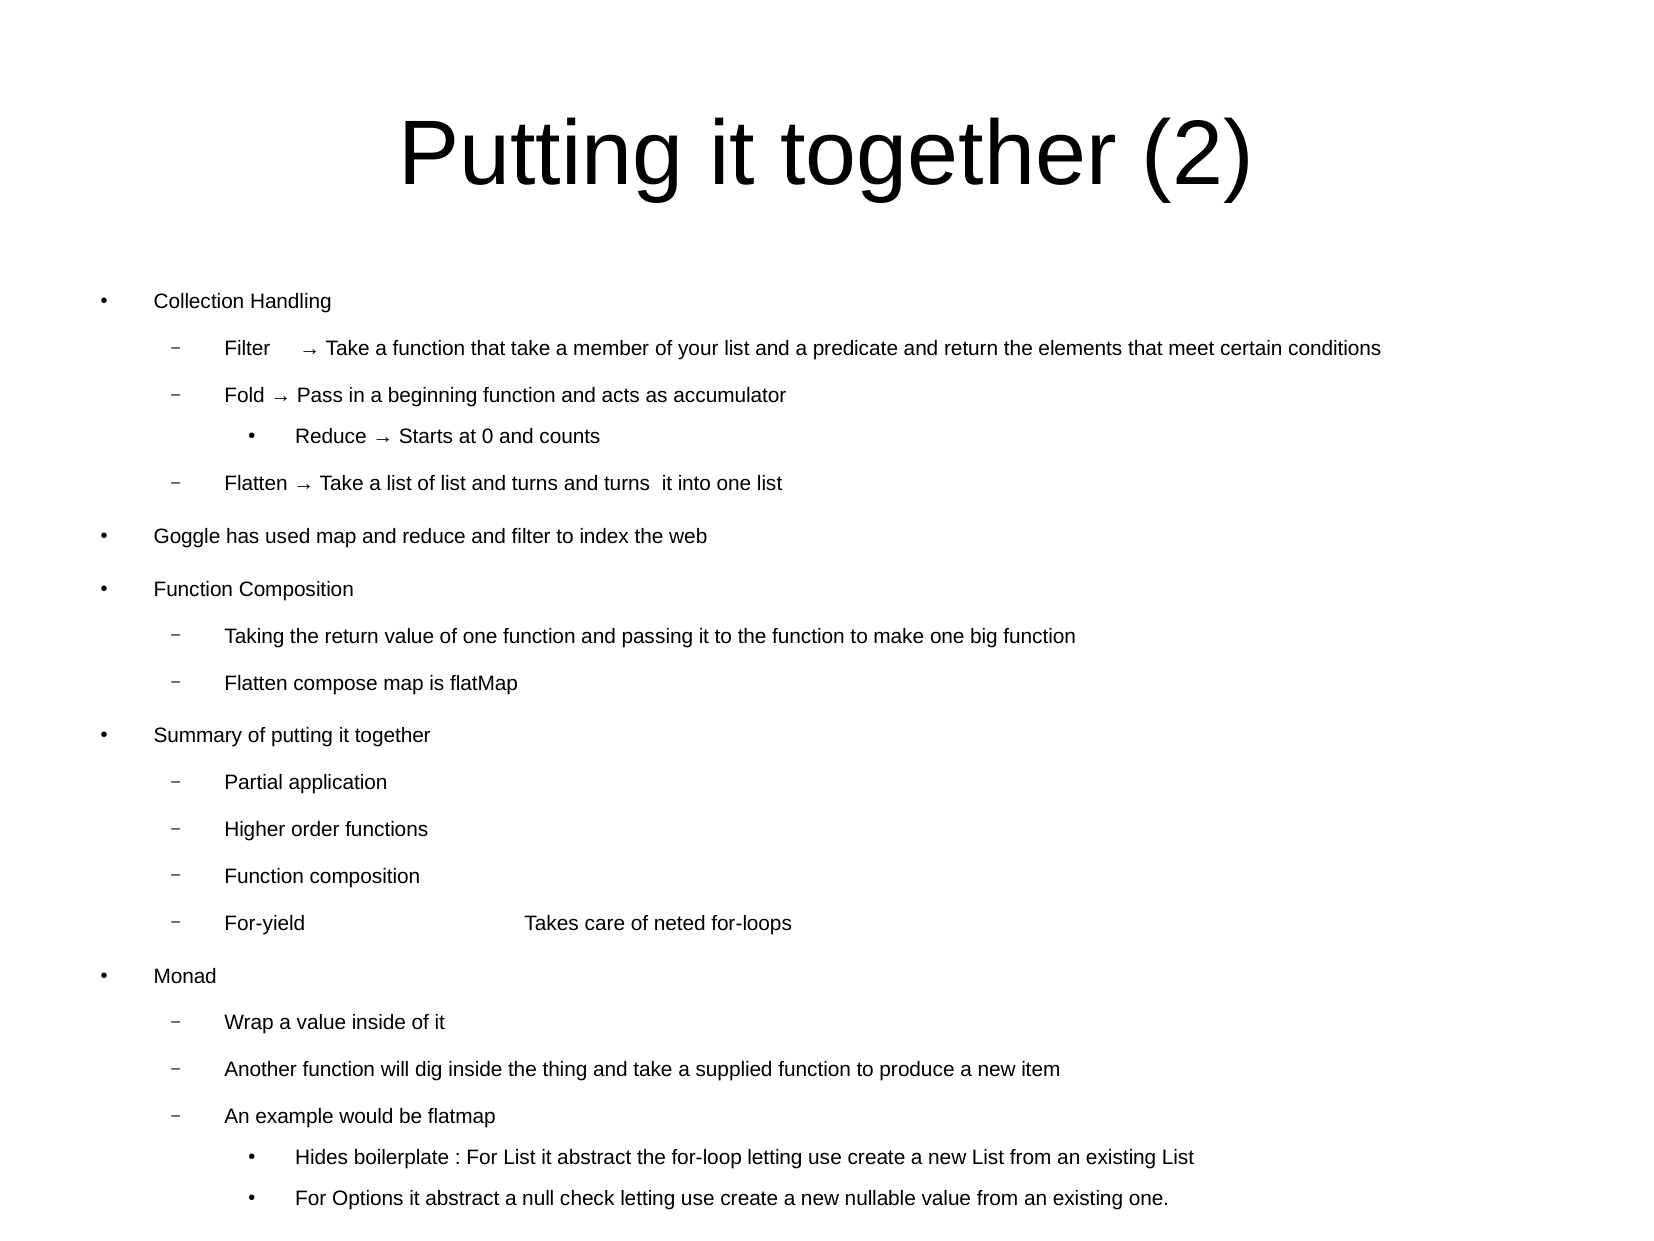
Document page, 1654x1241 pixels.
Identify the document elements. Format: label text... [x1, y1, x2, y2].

title Putting it together (2) [82, 49, 1571, 257]
list Collection Handling Filter → Take a function that take a member of your list and a predicate and return the elements that meet certain conditions Fold → Pass in a beginning function and acts as accumulator Reduce → Starts at 0 and counts Flatten → Take a list of list and turns and turns it into one list Goggle has used map and reduce and filter to index the web Function Composition Taking the return value of one function and passing it to the function to make one big function Flatten compose map is flatMap Summary of putting it together Partial application Higher order functions Function composition For-yield Takes care of neted for-loops Monad Wrap a value inside of it Another function will dig inside the thing and take a supplied function to produce a new item An example would be flatmap Hides boilerplate : For List it abstract the for-loop letting use create a new List from an existing List For Options it abstract a null check letting use create a new nullable value from an existing one. [82, 290, 1571, 1216]
